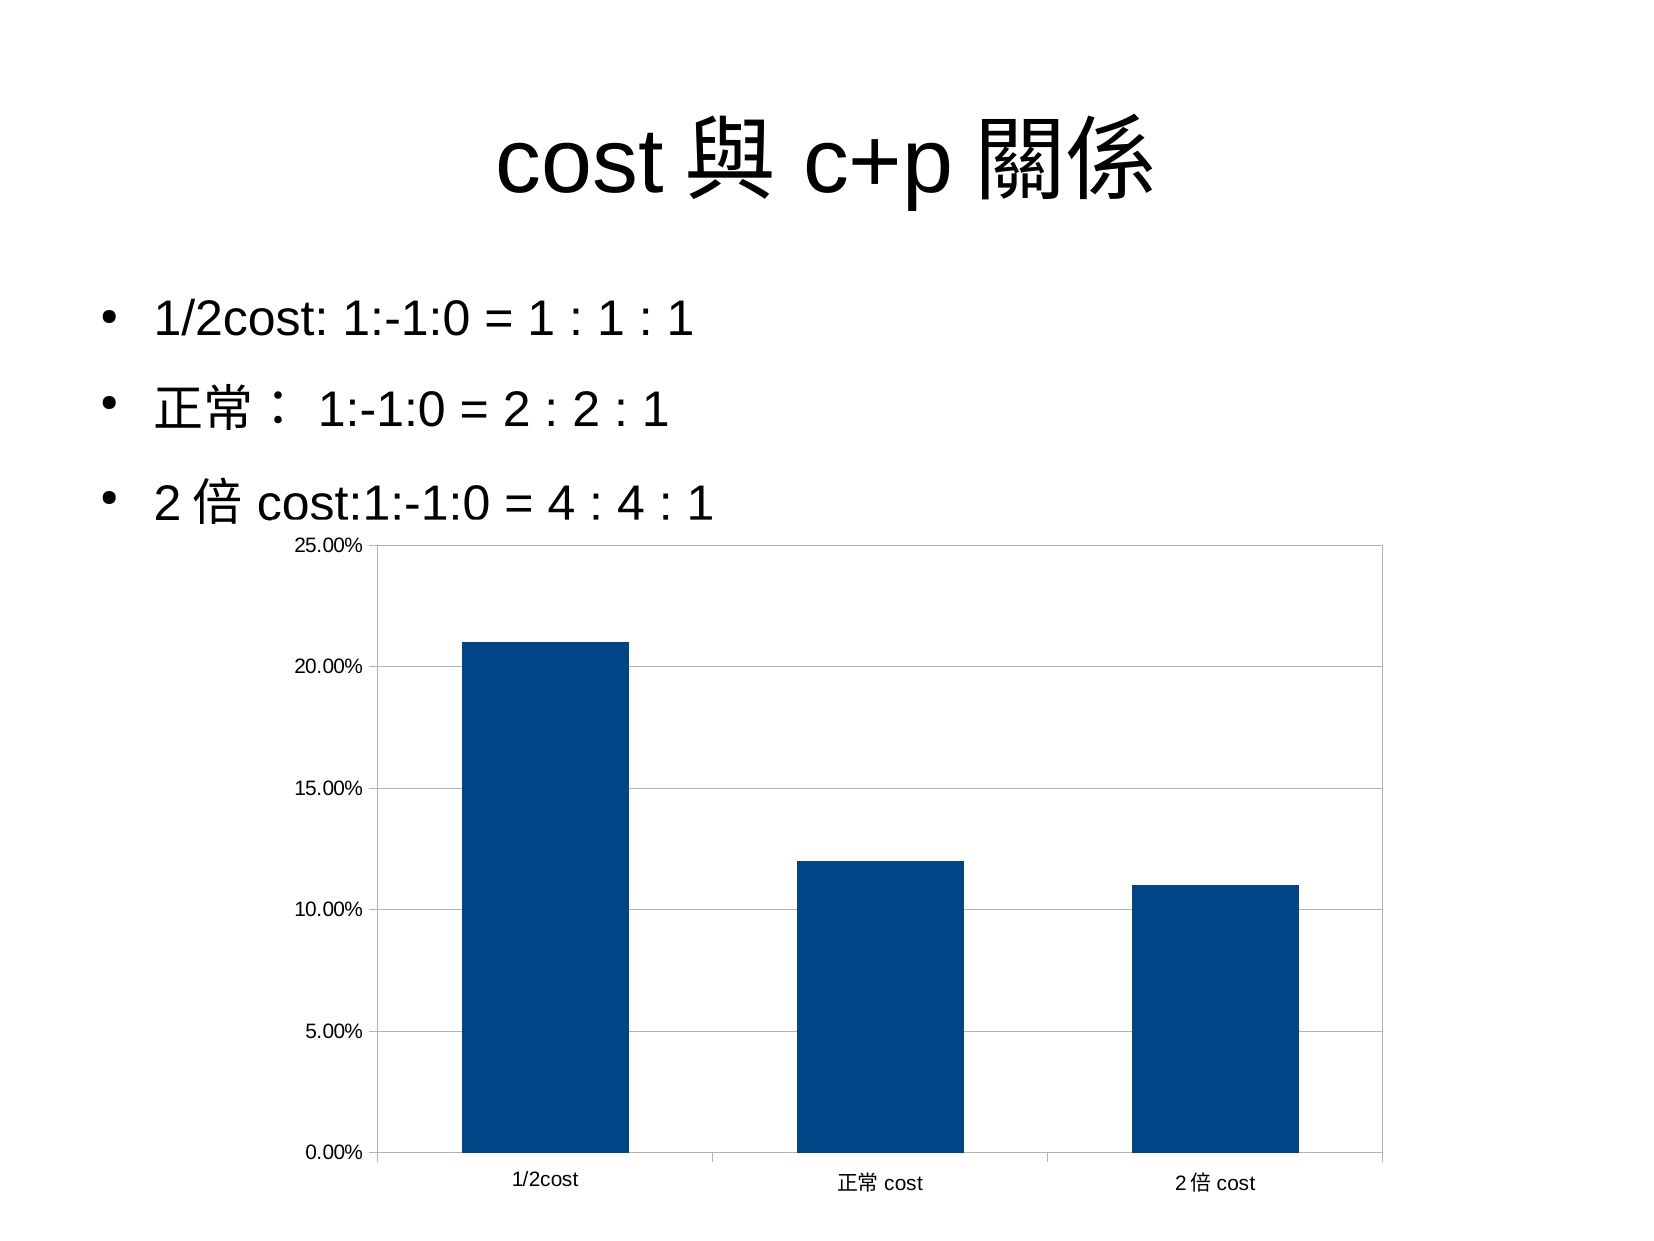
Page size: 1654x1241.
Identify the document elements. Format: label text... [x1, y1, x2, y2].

title cost與c+p關係 [82, 49, 1571, 257]
list 1/2cost: 1:-1:0 = 1 : 1 : 1 正常：1:-1:0 = 2 : 2 : 1 2倍cost:1:-1:0 = 4 : 4 : 1 [82, 290, 1571, 1010]
chart [271, 519, 1406, 1211]
